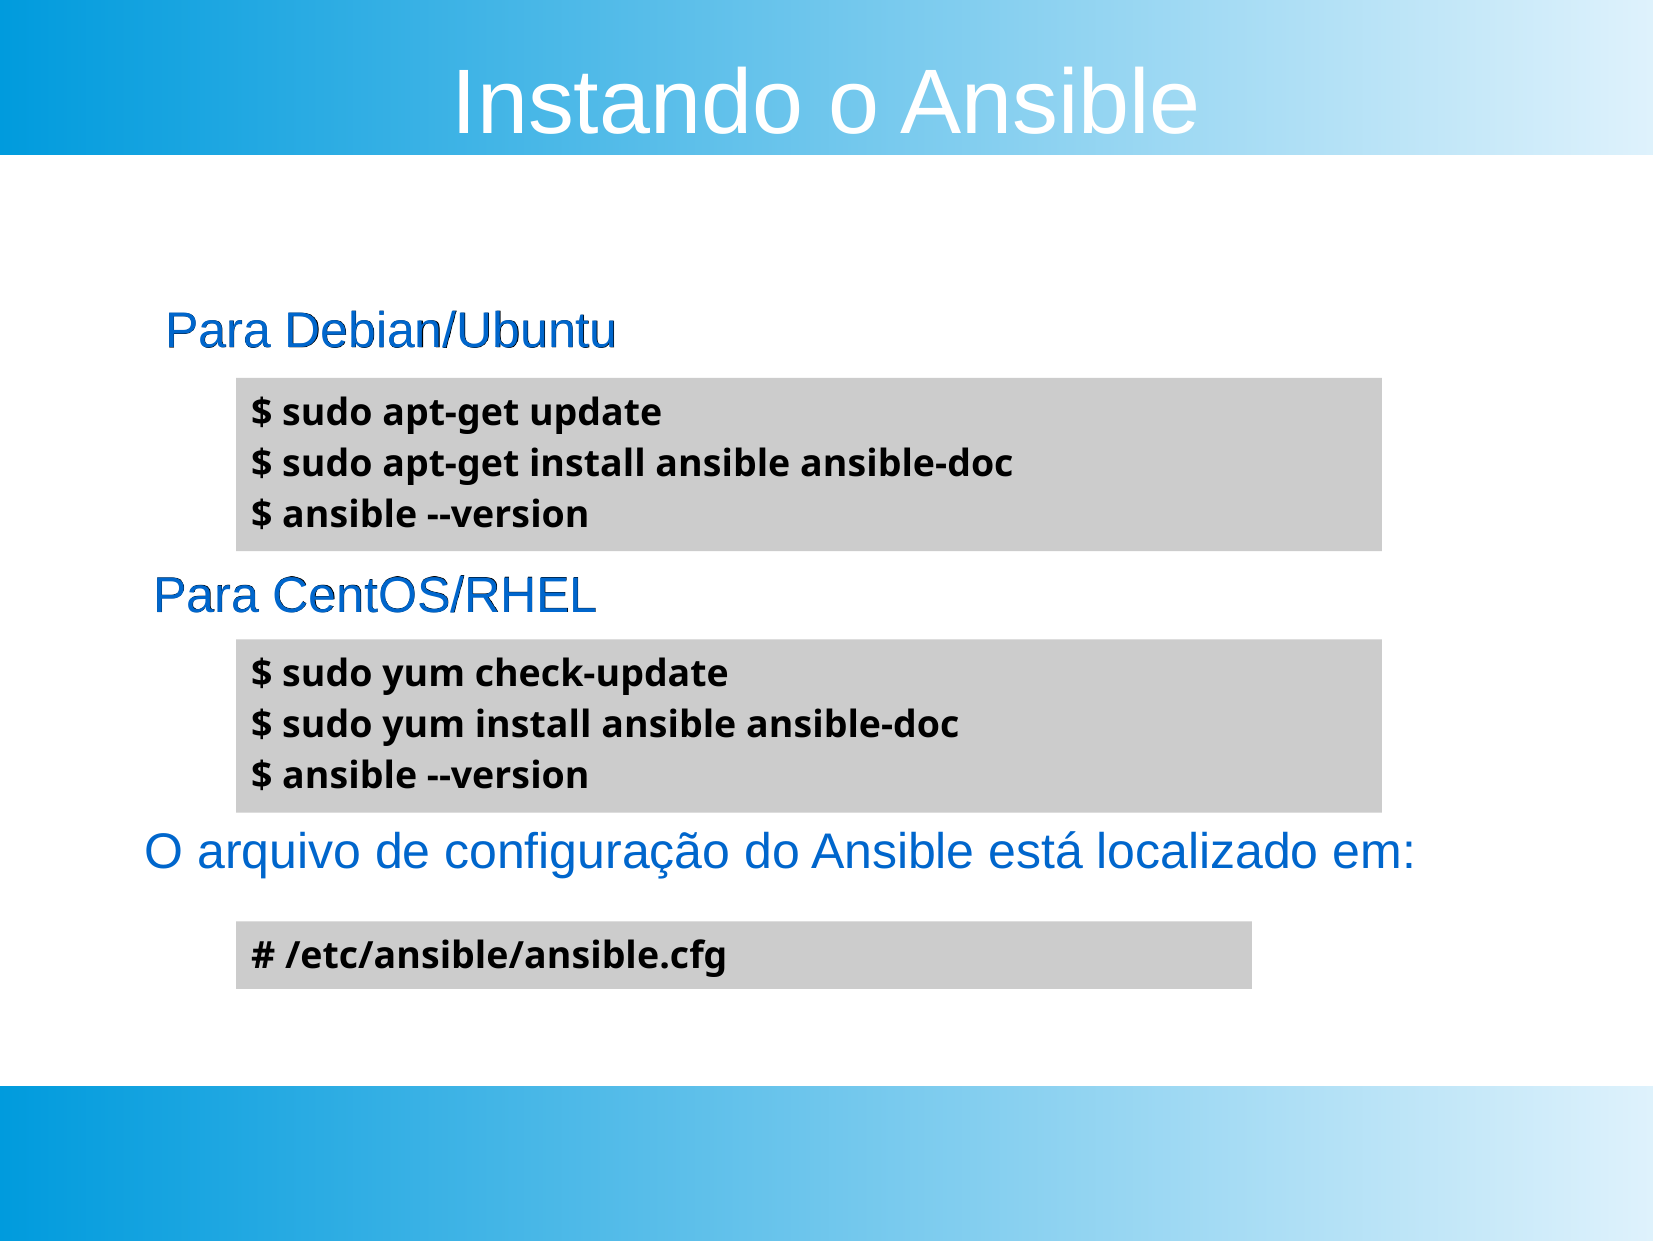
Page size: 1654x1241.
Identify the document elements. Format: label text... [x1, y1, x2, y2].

text_box $ sudo apt-get update $ sudo apt-get install ansible ansible-doc $ ansible --version [236, 414, 1382, 552]
text_box $ sudo yum check-update $ sudo yum install ansible ansible-doc $ ansible --version [236, 679, 1382, 813]
title Instando o Ansible [82, 49, 1571, 155]
text_box O arquivo de configuração do Ansible está localizado em: [129, 815, 1453, 943]
list Para Debian/Ubuntu [94, 302, 1583, 414]
list Para CentOS/RHEL [82, 566, 1571, 679]
text_box # /etc/ansible/ansible.cfg [236, 921, 1252, 989]
